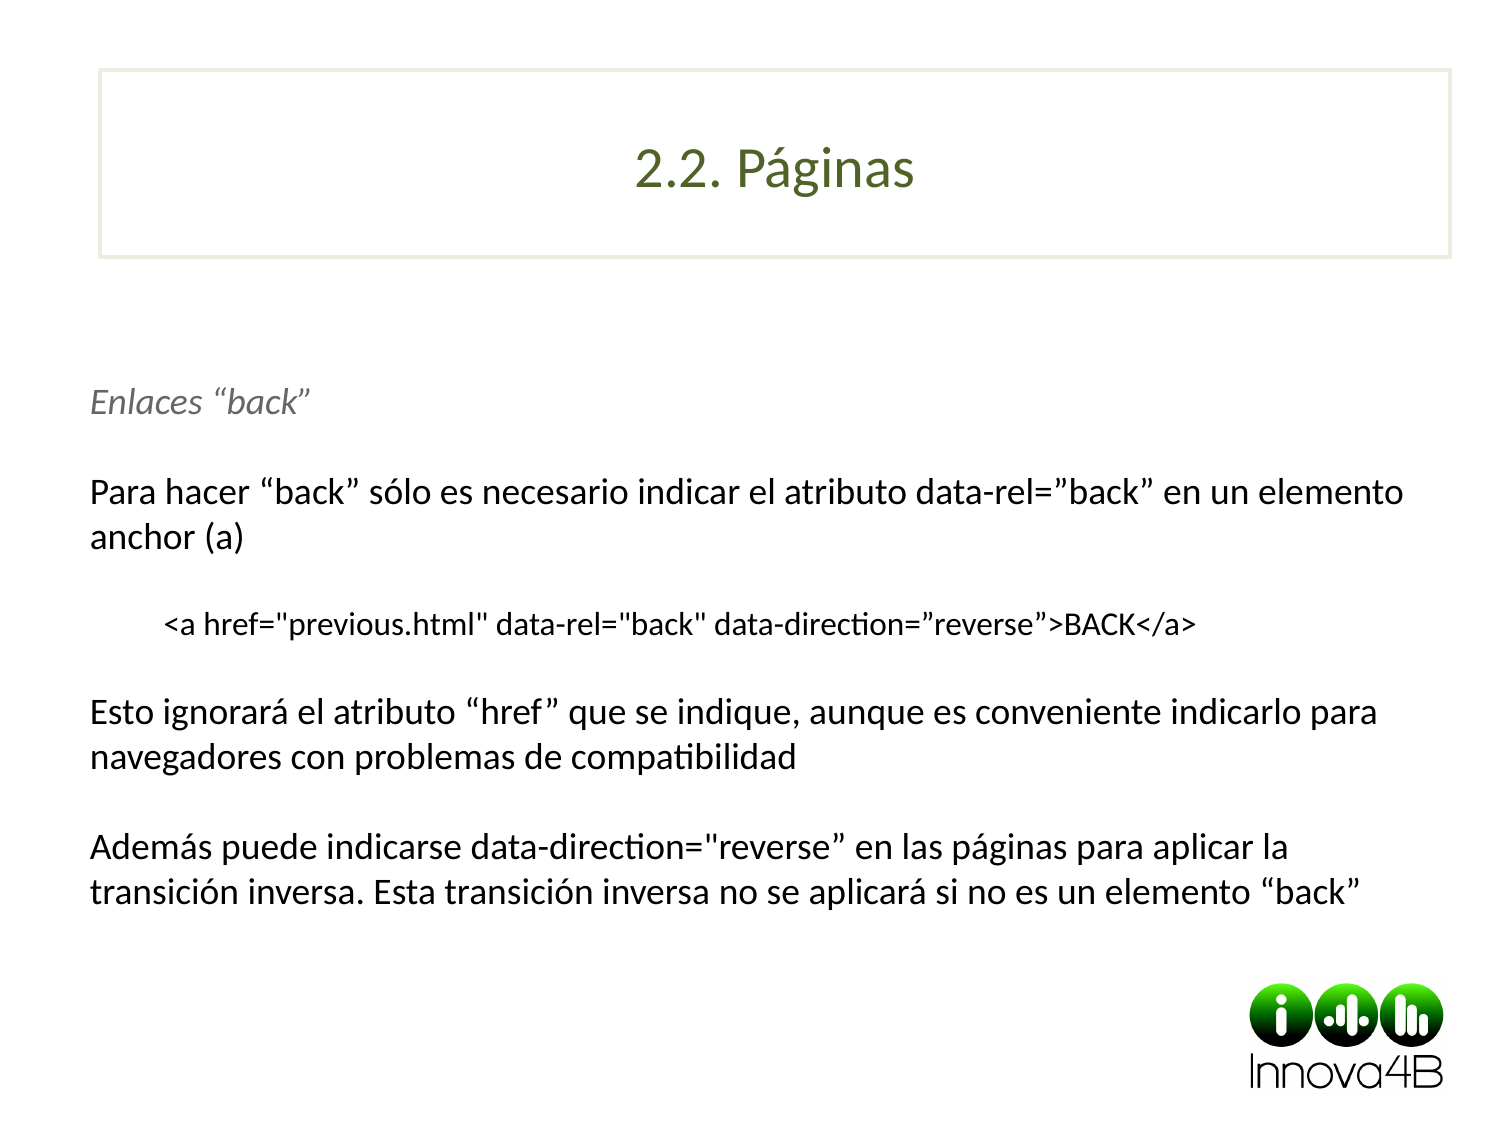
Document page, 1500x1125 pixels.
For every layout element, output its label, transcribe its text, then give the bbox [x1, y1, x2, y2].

picture [1246, 975, 1447, 1094]
text_box Enlaces “back” Para hacer “back” sólo es necesario indicar el atributo data-rel=”back” en un elemento anchor (a) <a href="previous.html" data-rel="back" data-direction=”reverse”>BACK</a> Esto ignorará el atributo “href” que se indique, aunque es conveniente indicarlo para navegadores con problemas de compatibilidad Además puede indicarse data-direction="reverse” en las páginas para aplicar la transición inversa. Esta transición inversa no se aplicará si no es un elemento “back” [74, 324, 1425, 1005]
text_box 2.2. Páginas [99, 70, 1450, 258]
